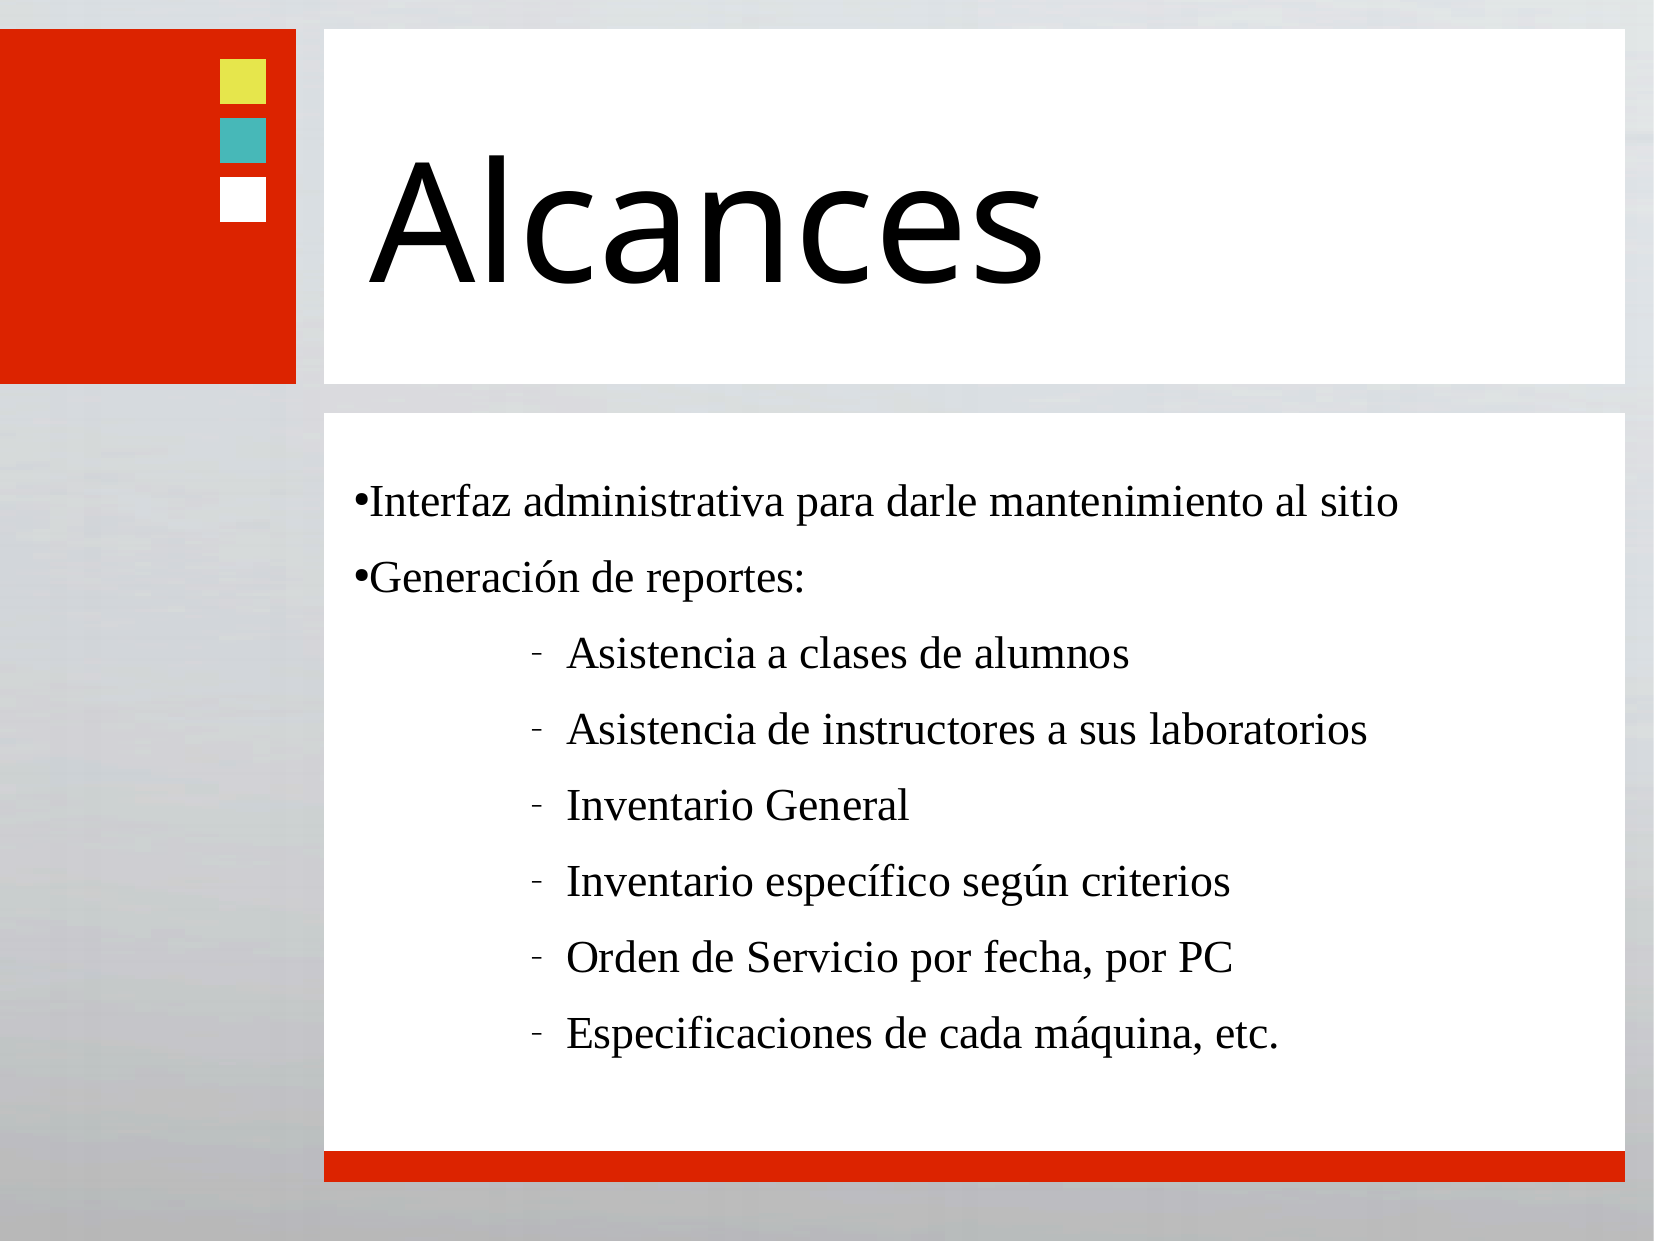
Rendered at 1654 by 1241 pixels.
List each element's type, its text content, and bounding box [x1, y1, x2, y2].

text_box Interfaz administrativa para darle mantenimiento al sitio Generación de reportes: Asistencia a clases de alumnos Asistencia de instructores a sus laboratorios Inventario General Inventario específico según criterios Orden de Servicio por fecha, por PC Especificaciones de cada máquina, etc. [338, 442, 1595, 1142]
text_box Alcances [354, 96, 1595, 301]
picture [0, 0, 1654, 1241]
